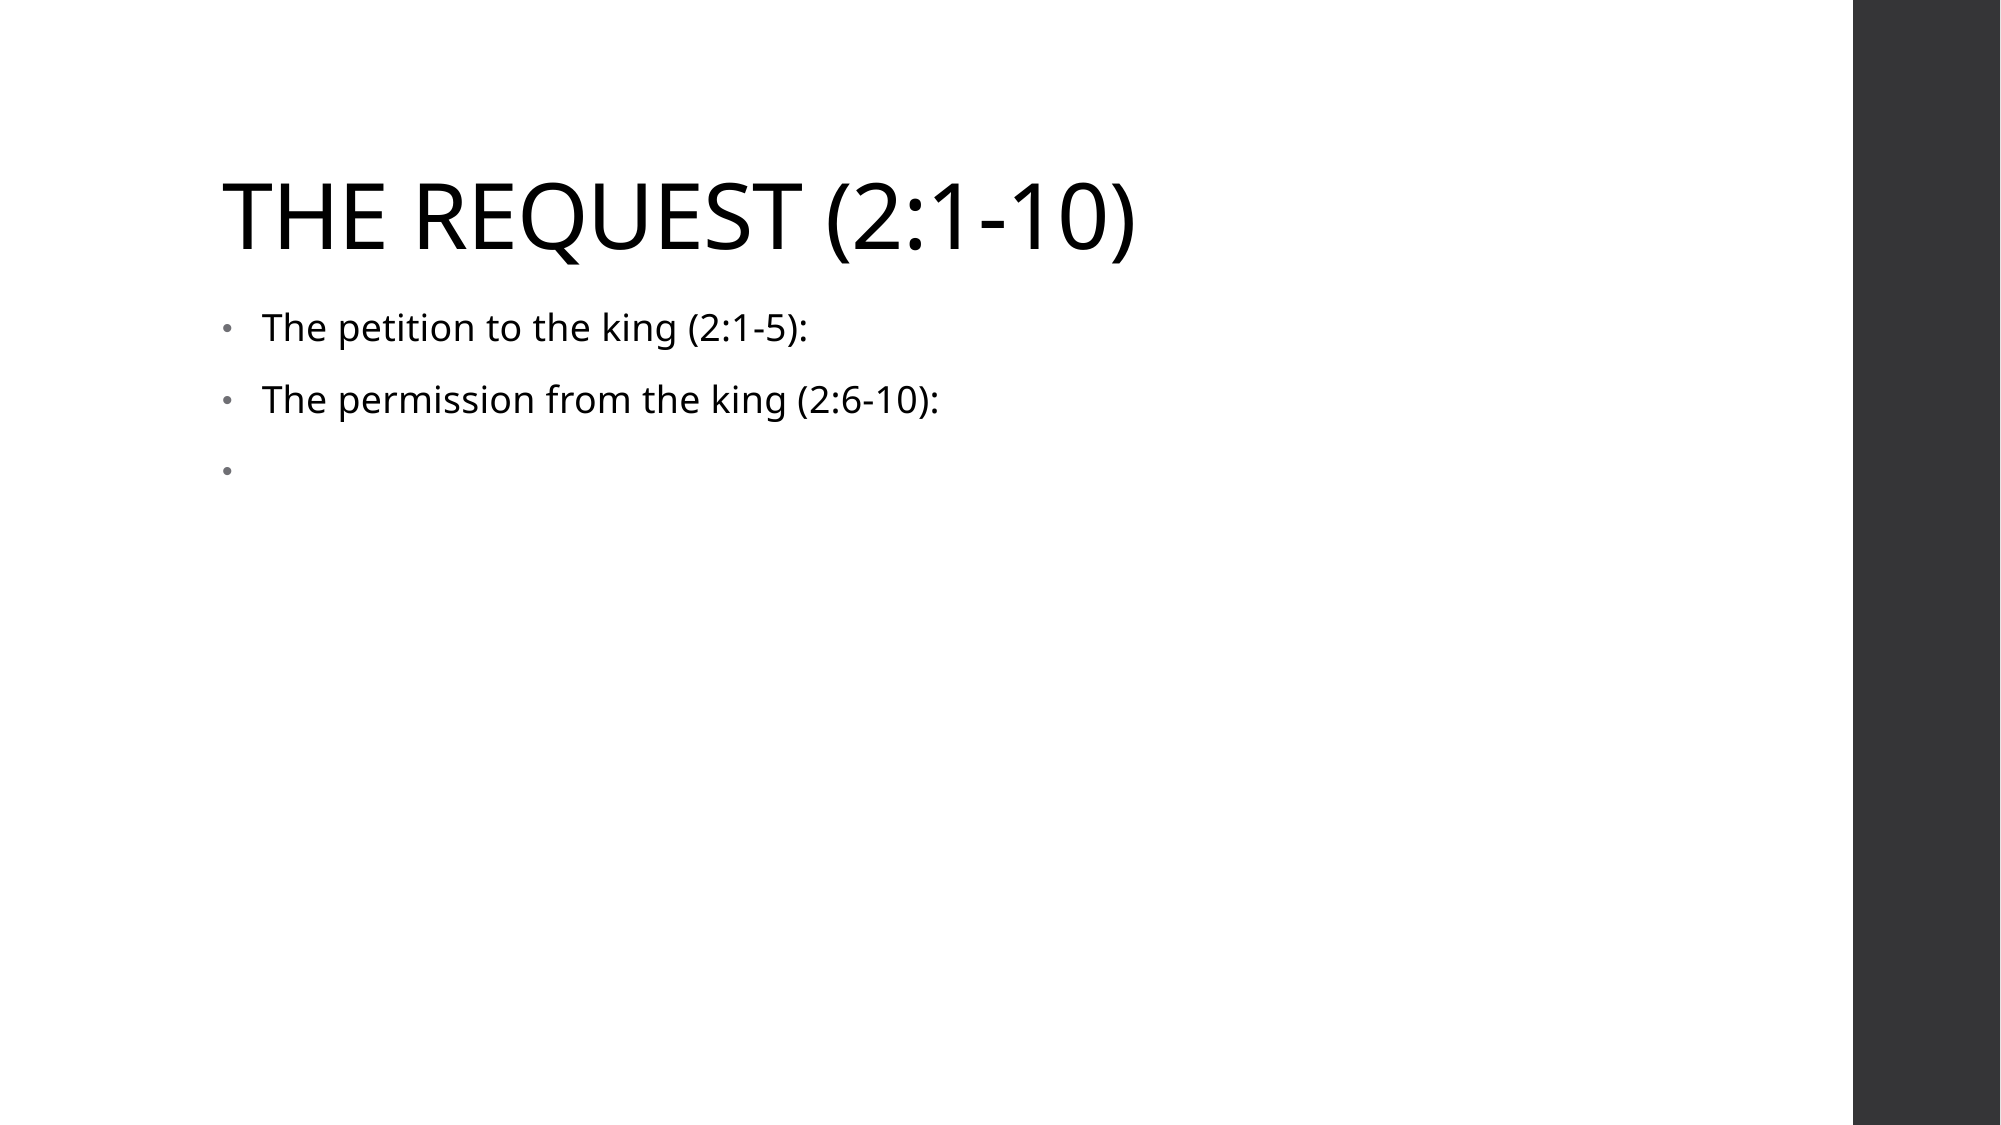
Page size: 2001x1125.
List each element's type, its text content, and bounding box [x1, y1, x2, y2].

list The petition to the king (2:1-5): The permission from the king (2:6-10): [206, 299, 1617, 1014]
title THE REQUEST (2:1-10) [206, 60, 1797, 278]
